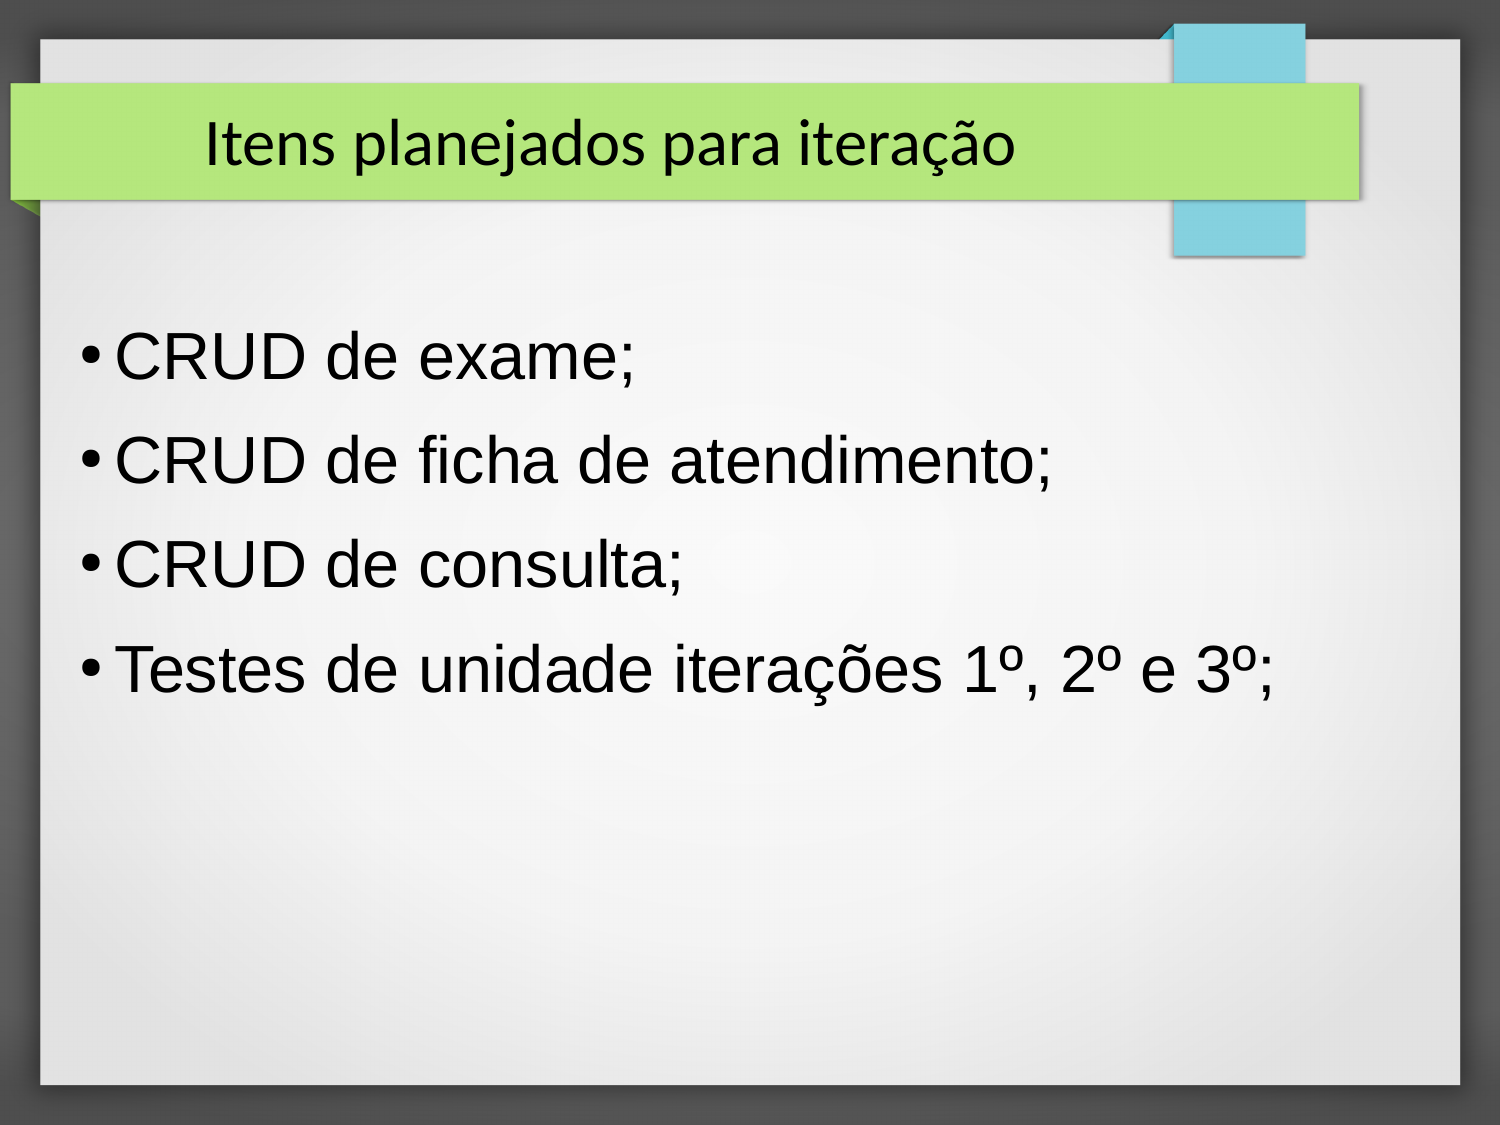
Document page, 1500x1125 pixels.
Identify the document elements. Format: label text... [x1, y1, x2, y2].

text_box Itens planejados para iteração [75, 85, 1147, 193]
picture [0, 0, 1500, 1125]
subtitle CRUD de exame; CRUD de ficha de atendimento; CRUD de consulta; Testes de unidade iterações 1º, 2º e 3º; [79, 318, 1430, 972]
